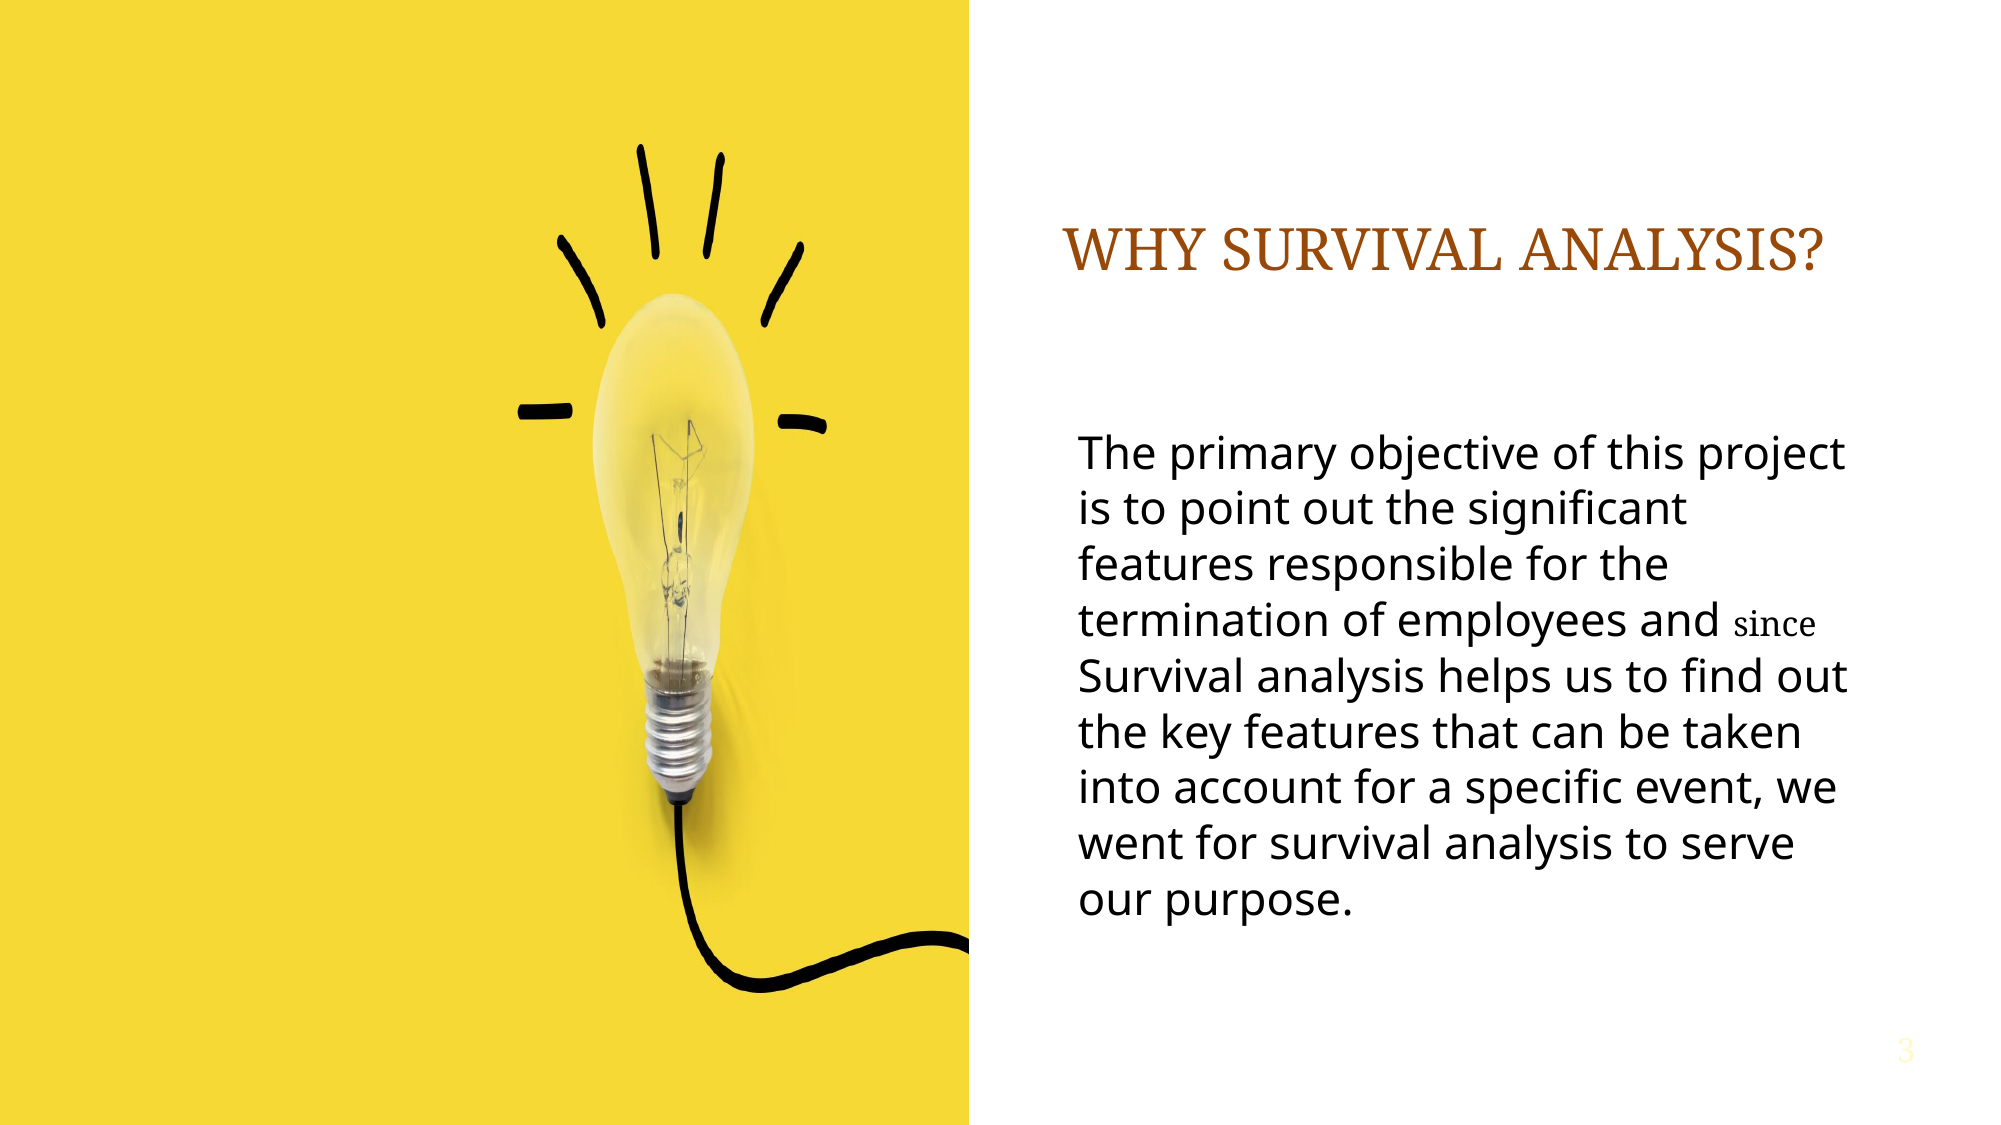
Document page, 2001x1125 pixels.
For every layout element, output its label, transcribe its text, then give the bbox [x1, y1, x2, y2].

list The primary objective of this project is to point out the significant features responsible for the termination of employees and since Survival analysis helps us to find out the key features that can be taken into account for a specific event, we went for survival analysis to serve our purpose. [1062, 416, 1882, 945]
text_box [969, 0, 2000, 1125]
title WHY SURVIVAL ANALYSIS? [1062, 137, 1879, 357]
picture [0, 0, 969, 1125]
